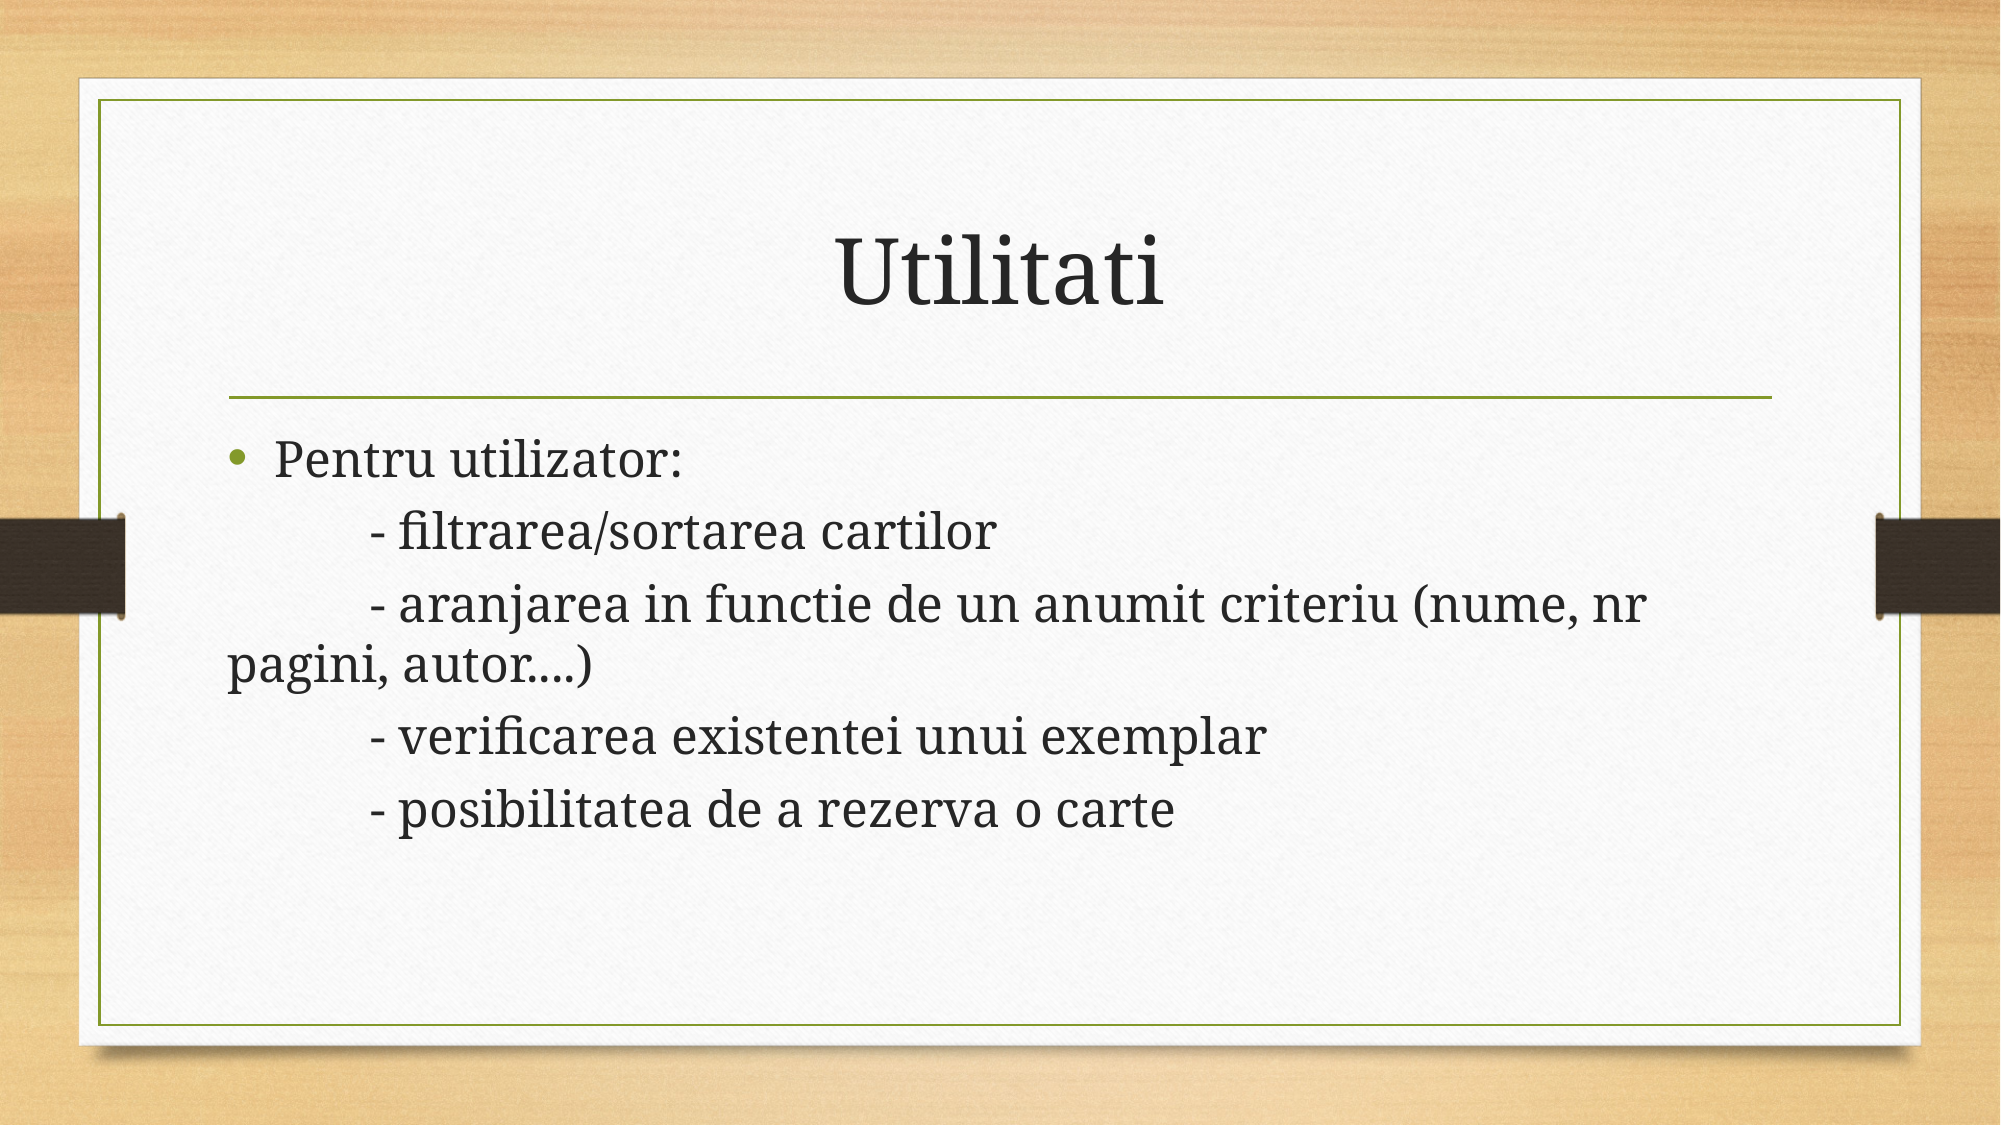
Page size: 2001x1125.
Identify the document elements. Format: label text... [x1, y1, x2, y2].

title Utilitati [212, 161, 1788, 376]
list Pentru utilizator: - filtrarea/sortarea cartilor - aranjarea in functie de un anumit criteriu (nume, nr pagini, autor....) - verificarea existentei unui exemplar - posibilitatea de a rezerva o carte [212, 419, 1788, 964]
